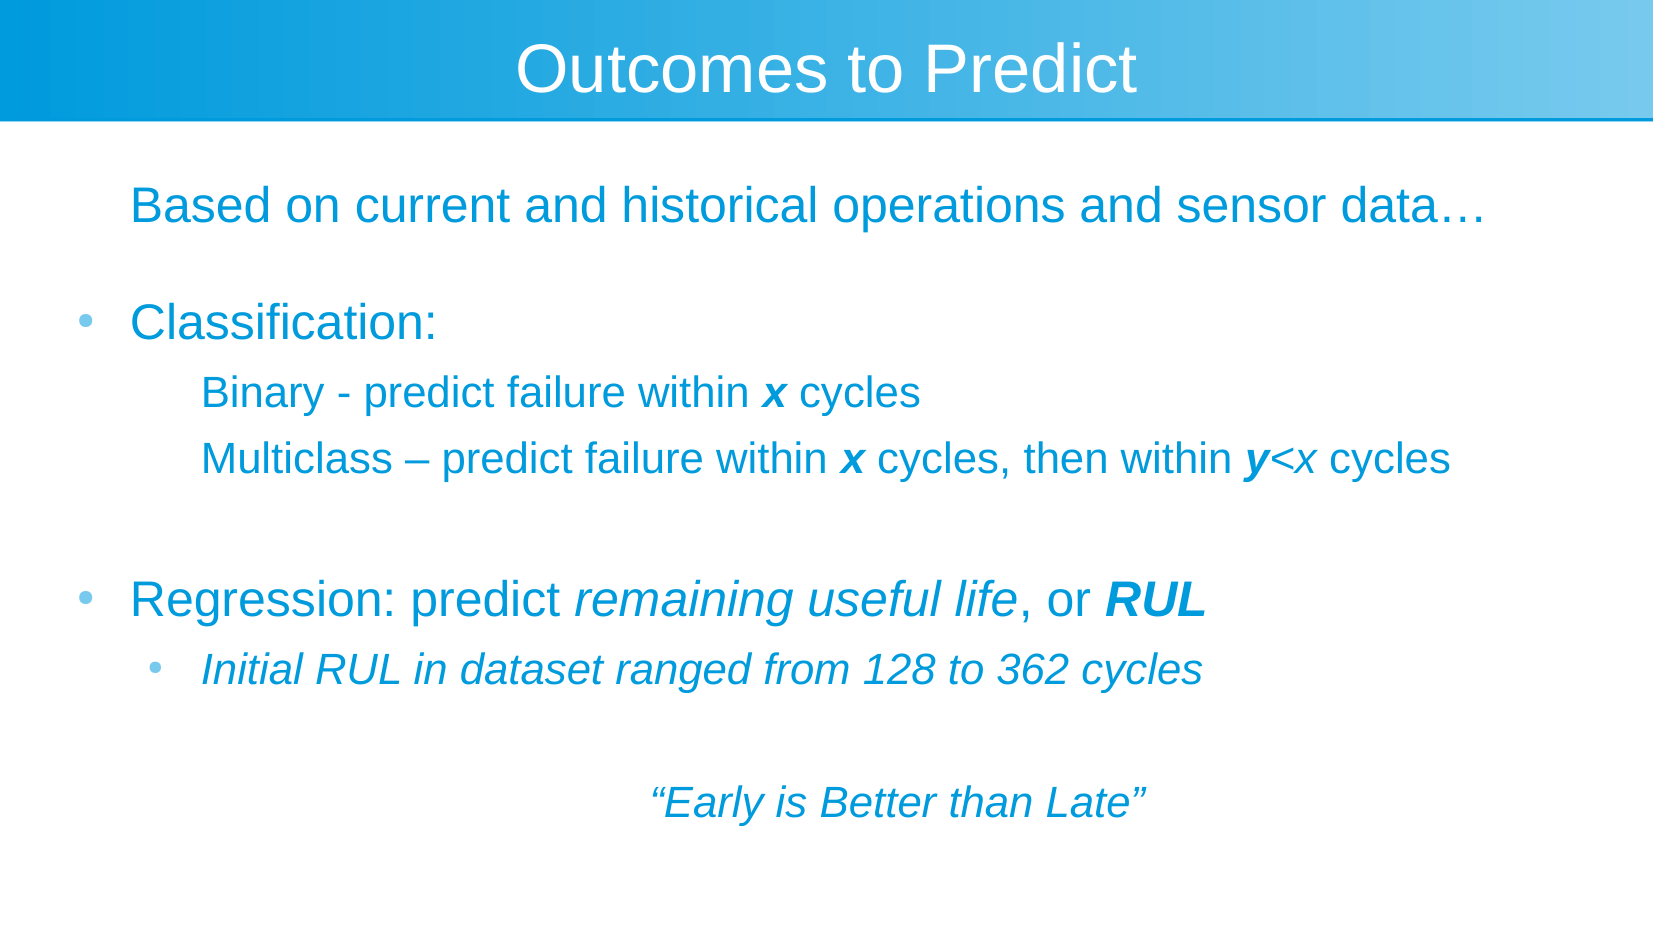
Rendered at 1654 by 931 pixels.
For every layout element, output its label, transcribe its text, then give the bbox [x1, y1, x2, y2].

list Based on current and historical operations and sensor data… Classification: Binary - predict failure within x cycles Multiclass – predict failure within x cycles, then within y<x cycles Regression: predict remaining useful life, or RUL Initial RUL in dataset ranged from 128 to 362 cycles “Early is Better than Late” [59, 177, 1595, 768]
title Outcomes to Predict [59, 29, 1595, 108]
